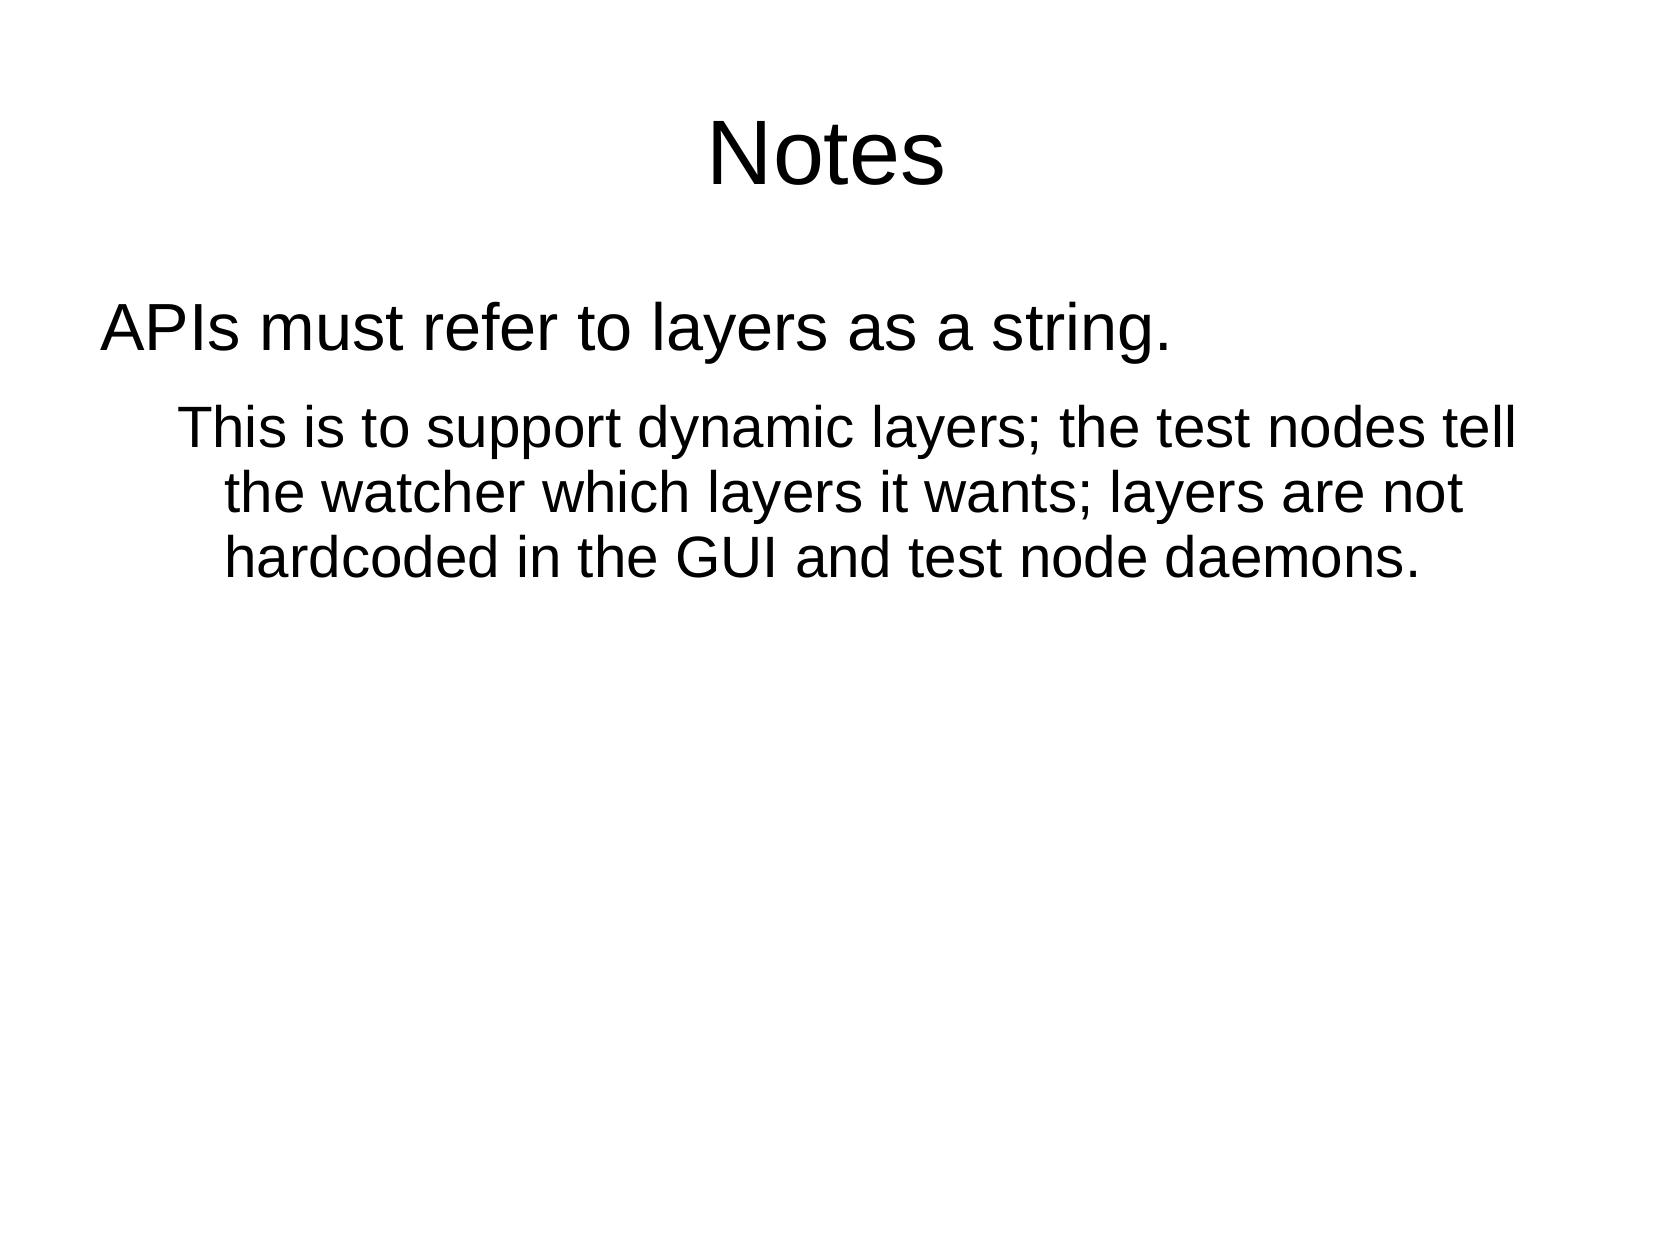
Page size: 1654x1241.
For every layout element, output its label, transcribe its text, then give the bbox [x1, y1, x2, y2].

list APIs must refer to layers as a string. This is to support dynamic layers; the test nodes tell the watcher which layers it wants; layers are not hardcoded in the GUI and test node daemons. [82, 290, 1571, 1094]
title Notes [82, 56, 1571, 250]
